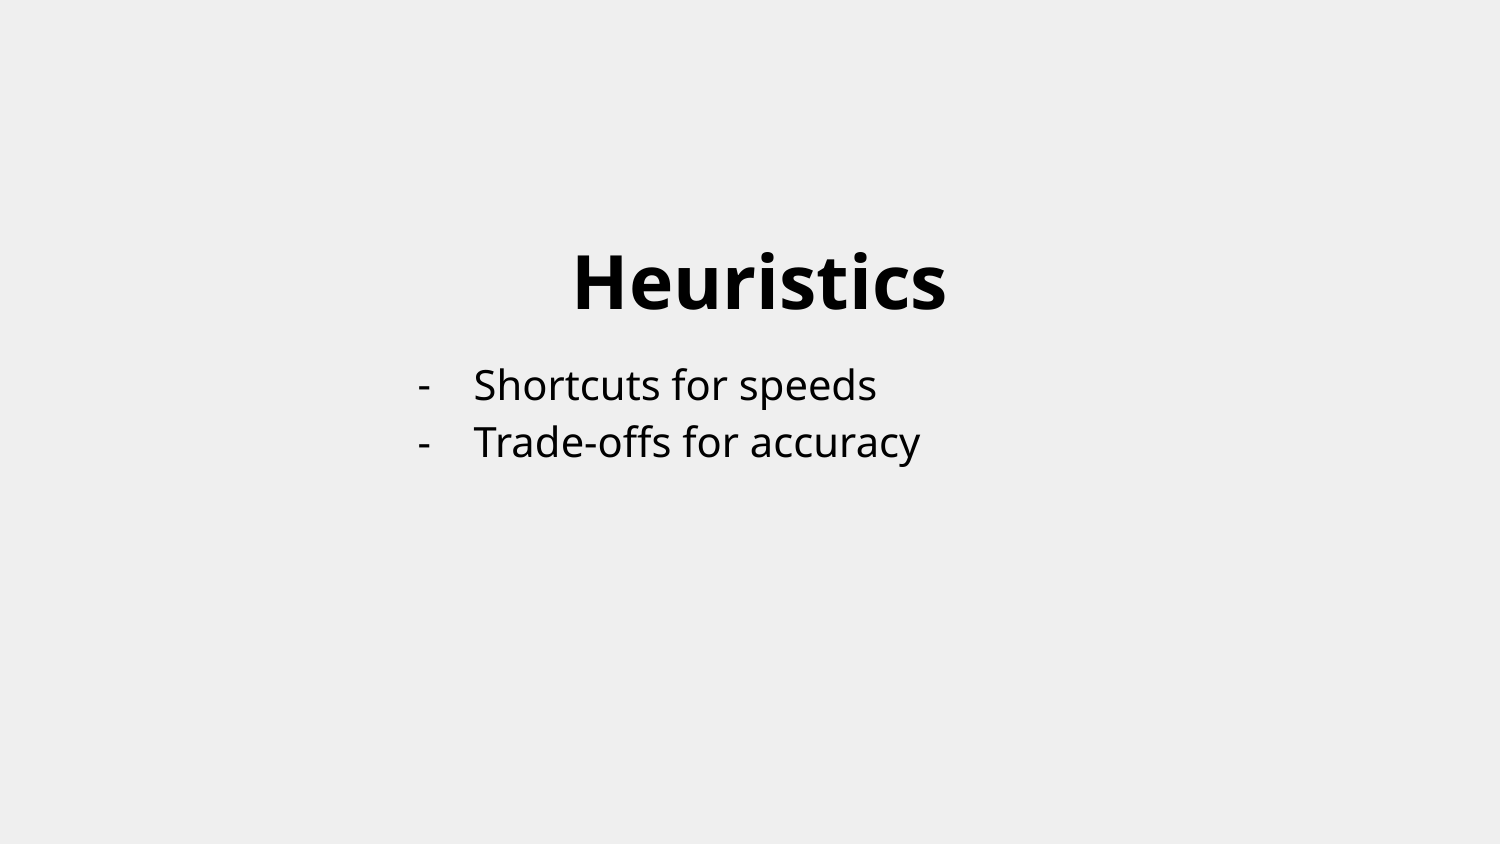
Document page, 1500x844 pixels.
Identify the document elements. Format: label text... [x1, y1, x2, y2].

title Heuristics [337, 219, 1164, 314]
list Shortcuts for speeds Trade-offs for accuracy [383, 335, 1129, 844]
